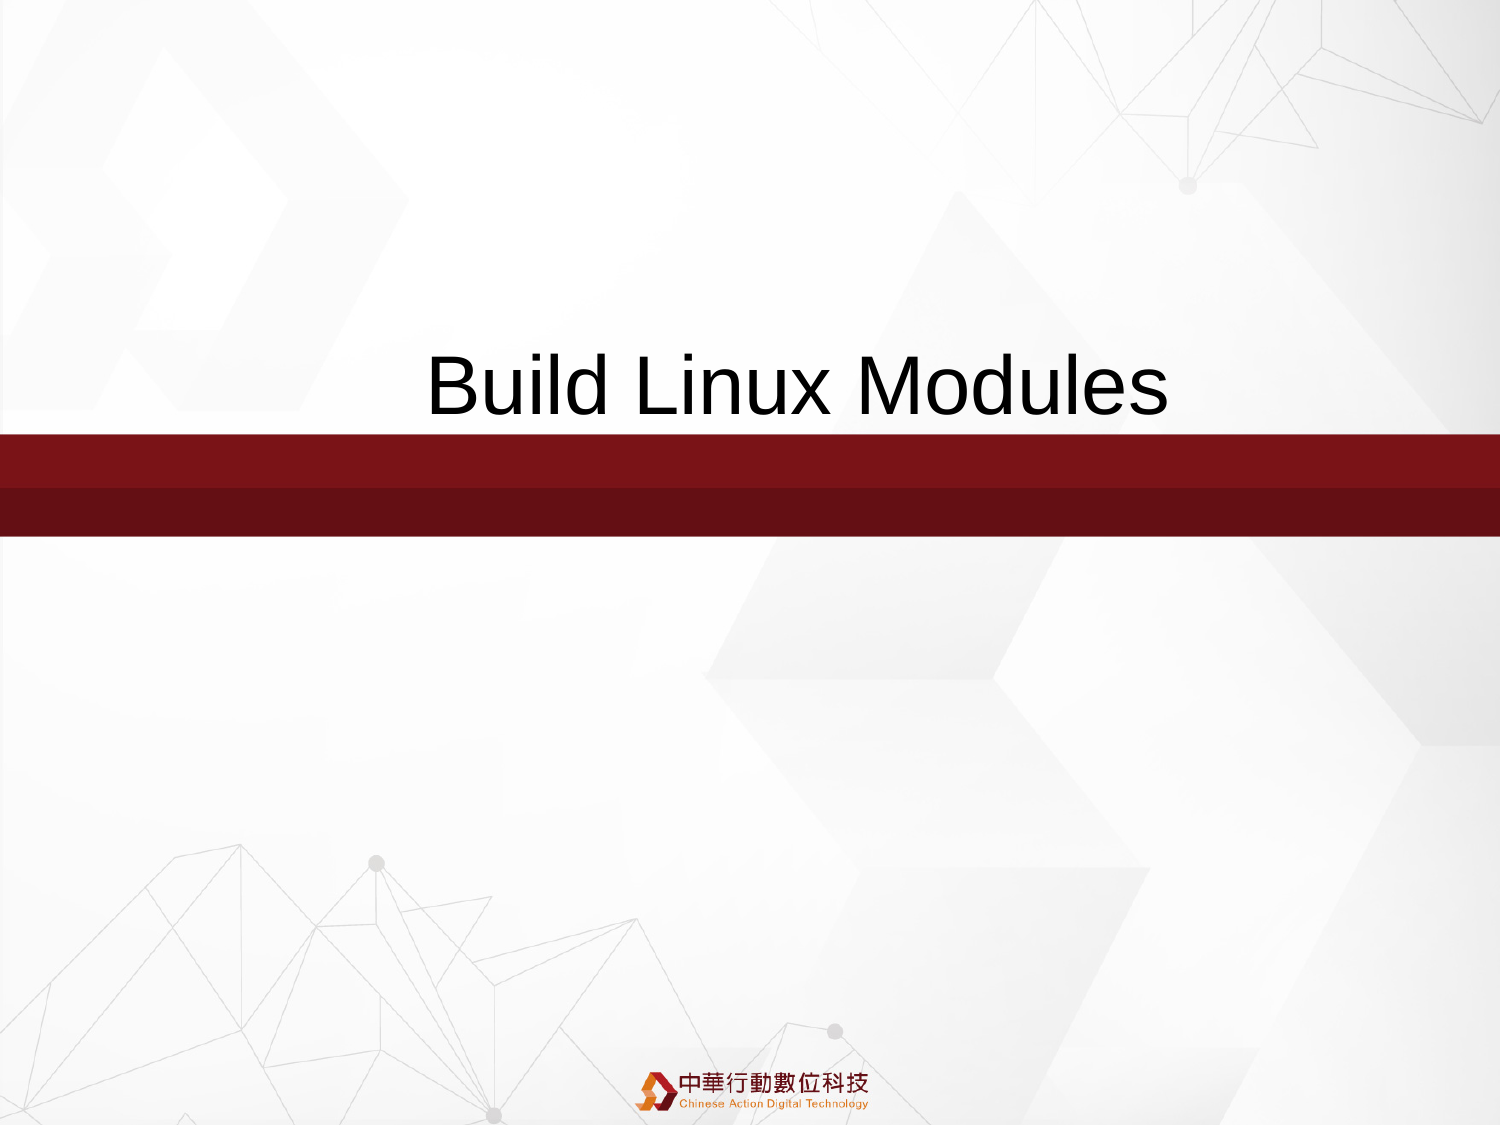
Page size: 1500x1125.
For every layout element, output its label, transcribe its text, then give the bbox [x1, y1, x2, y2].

title Build Linux Modules [157, 324, 1409, 612]
picture [0, 0, 1500, 1125]
